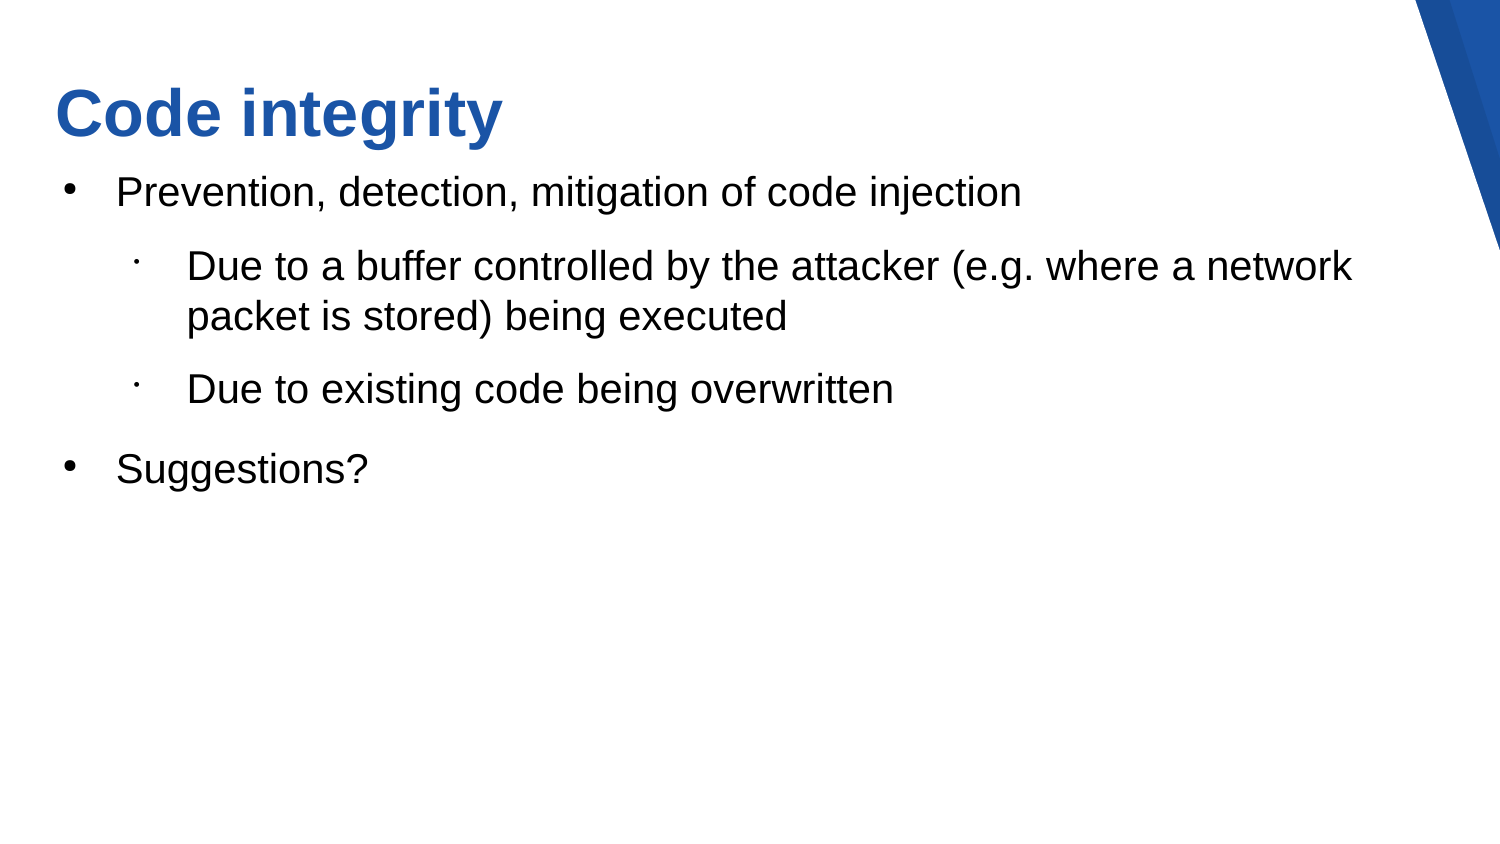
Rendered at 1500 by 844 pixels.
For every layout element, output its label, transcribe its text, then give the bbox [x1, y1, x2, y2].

list Prevention, detection, mitigation of code injection Due to a buffer controlled by the attacker (e.g. where a network packet is stored) being executed Due to existing code being overwritten Suggestions? [30, 150, 1486, 391]
title Code integrity [40, 97, 1306, 150]
